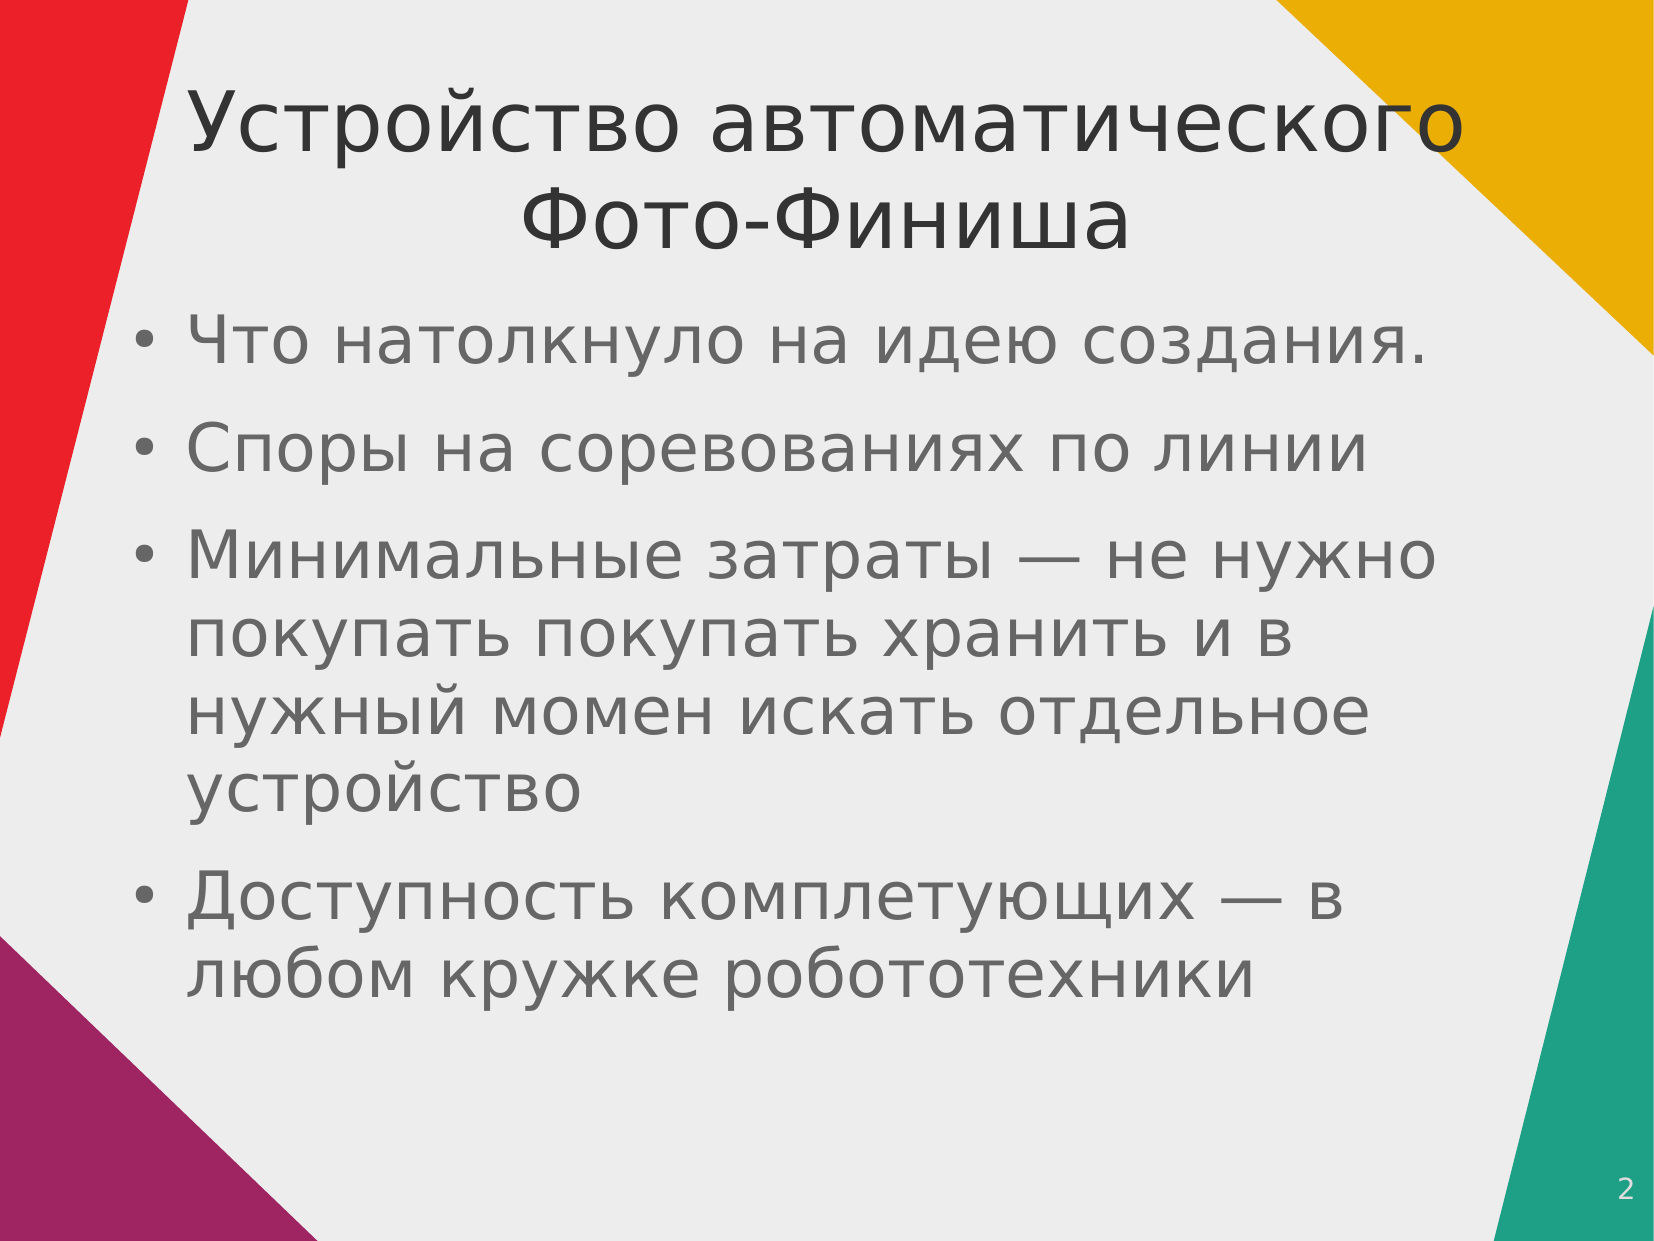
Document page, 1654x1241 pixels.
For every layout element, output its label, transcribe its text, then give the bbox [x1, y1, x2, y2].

title Устройство автоматического Фото-Финиша [114, 73, 1539, 271]
list Что натолкнуло на идею создания. Споры на соревованиях по линии Минимальные затраты — не нужно покупать покупать хранить и в нужный момен искать отдельное устройство Доступность комплетующих — в любом кружке робототехники [114, 302, 1539, 1033]
